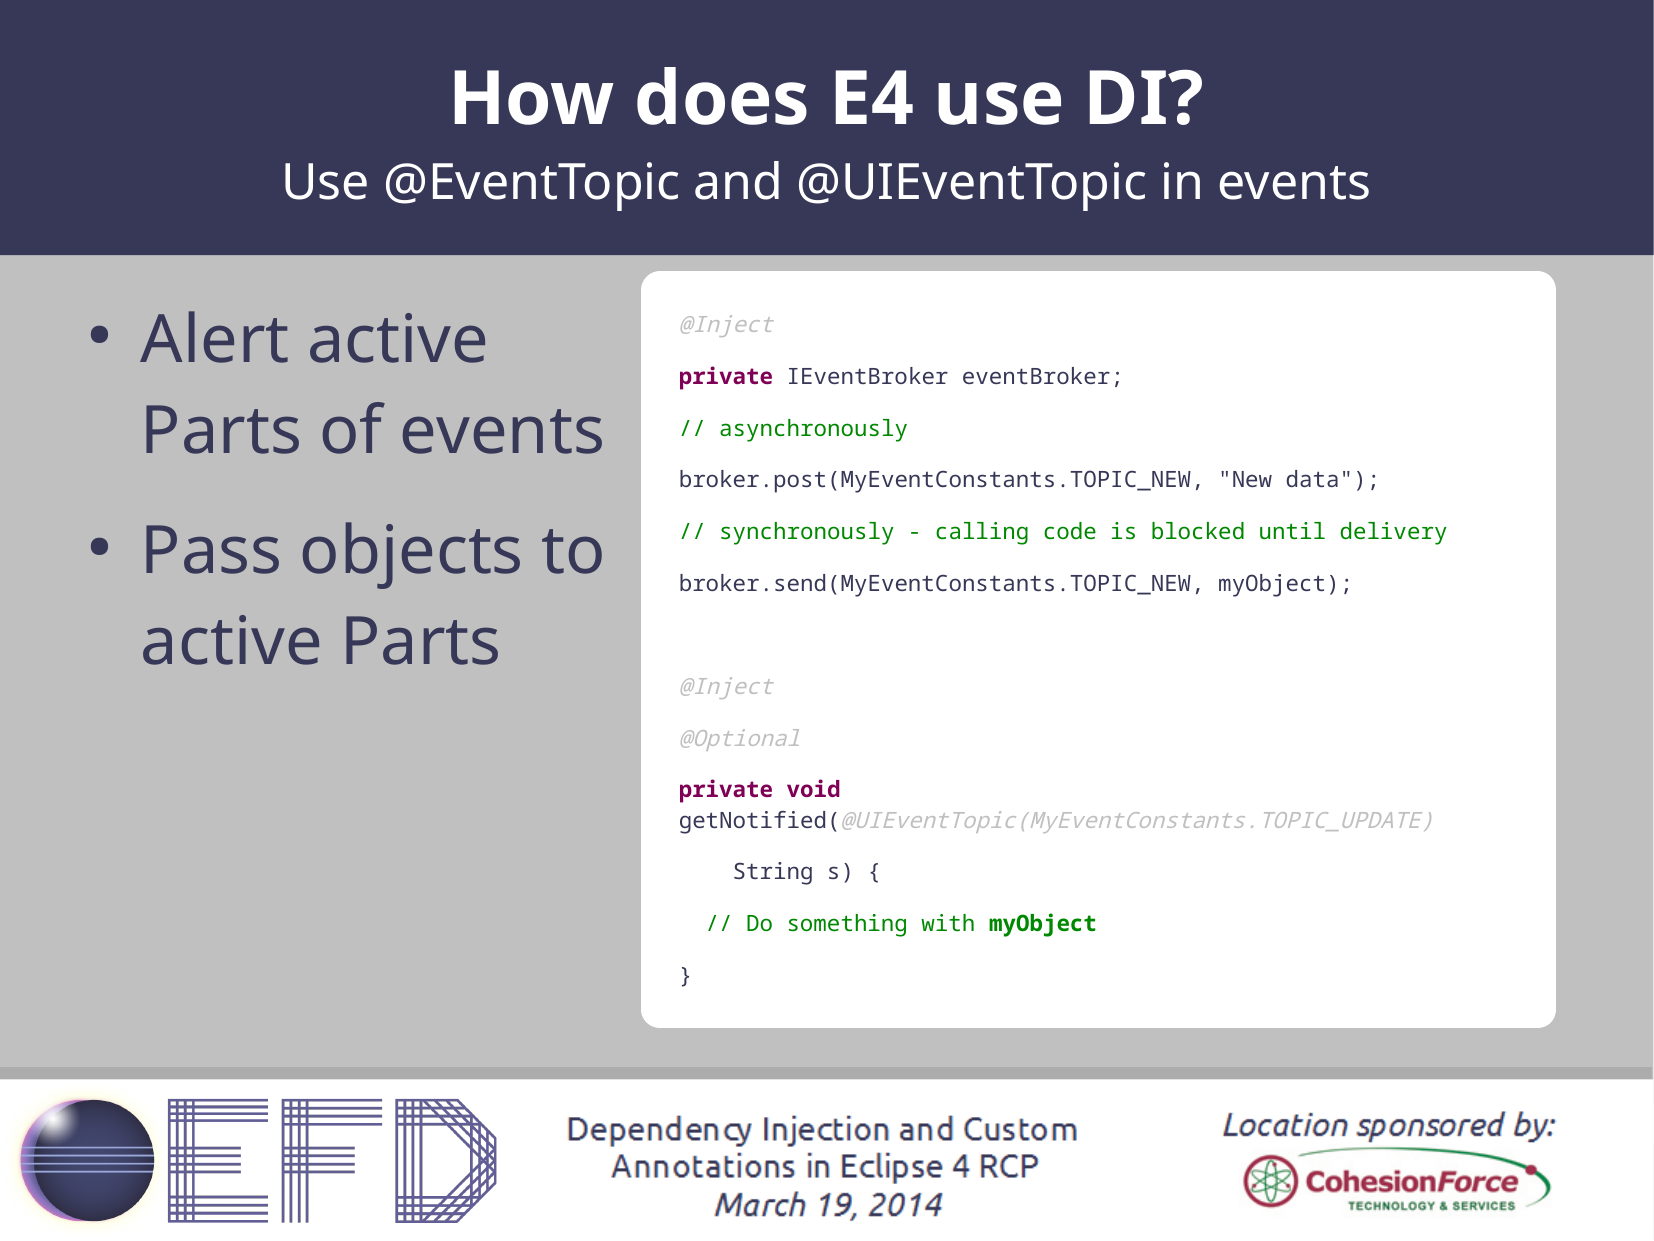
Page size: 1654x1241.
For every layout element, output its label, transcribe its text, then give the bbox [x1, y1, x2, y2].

picture [0, 1079, 497, 1241]
title How does E4 use DI? Use @EventTopic and @UIEventTopic in events [82, 25, 1571, 233]
list Alert active Parts of events Pass objects to active Parts [70, 291, 616, 1111]
list @Inject private IEventBroker eventBroker; // asynchronously broker.post(MyEventConstants.TOPIC_NEW, "New data"); // synchronously - calling code is blocked until delivery broker.send(MyEventConstants.TOPIC_NEW, myObject); @Inject @Optional private void getNotified(@UIEventTopic(MyEventConstants.TOPIC_UPDATE) String s) { // Do something with myObject } [660, 290, 1538, 1010]
picture [1110, 1104, 1654, 1241]
picture [549, 1082, 1105, 1241]
